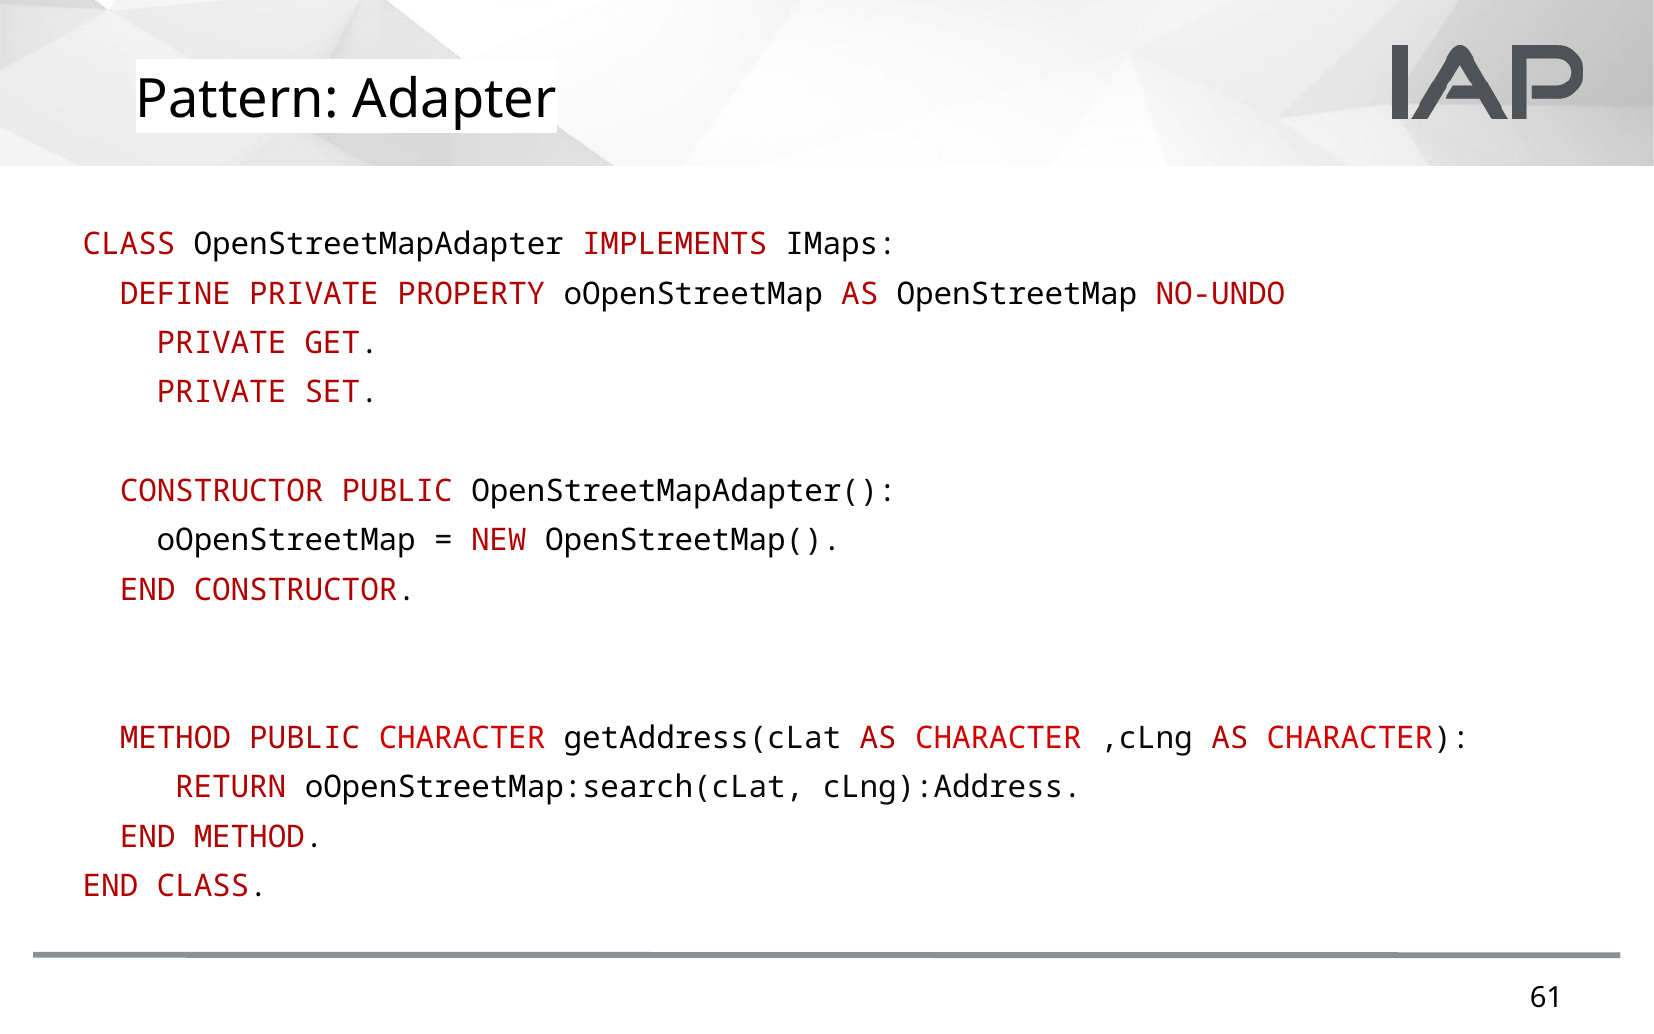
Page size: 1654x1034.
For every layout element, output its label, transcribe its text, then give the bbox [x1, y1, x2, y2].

picture [0, 0, 1654, 166]
title Pattern: Adapter [135, 41, 1264, 152]
list CLASS OpenStreetMapAdapter IMPLEMENTS IMaps: DEFINE PRIVATE PROPERTY oOpenStreetMap AS OpenStreetMap NO-UNDO PRIVATE GET. PRIVATE SET. CONSTRUCTOR PUBLIC OpenStreetMapAdapter(): oOpenStreetMap = NEW OpenStreetMap(). END CONSTRUCTOR. METHOD PUBLIC CHARACTER getAddress(cLat AS CHARACTER ,cLng AS CHARACTER): RETURN oOpenStreetMap:search(cLat, cLng):Address. END METHOD. END CLASS. [82, 221, 1571, 916]
